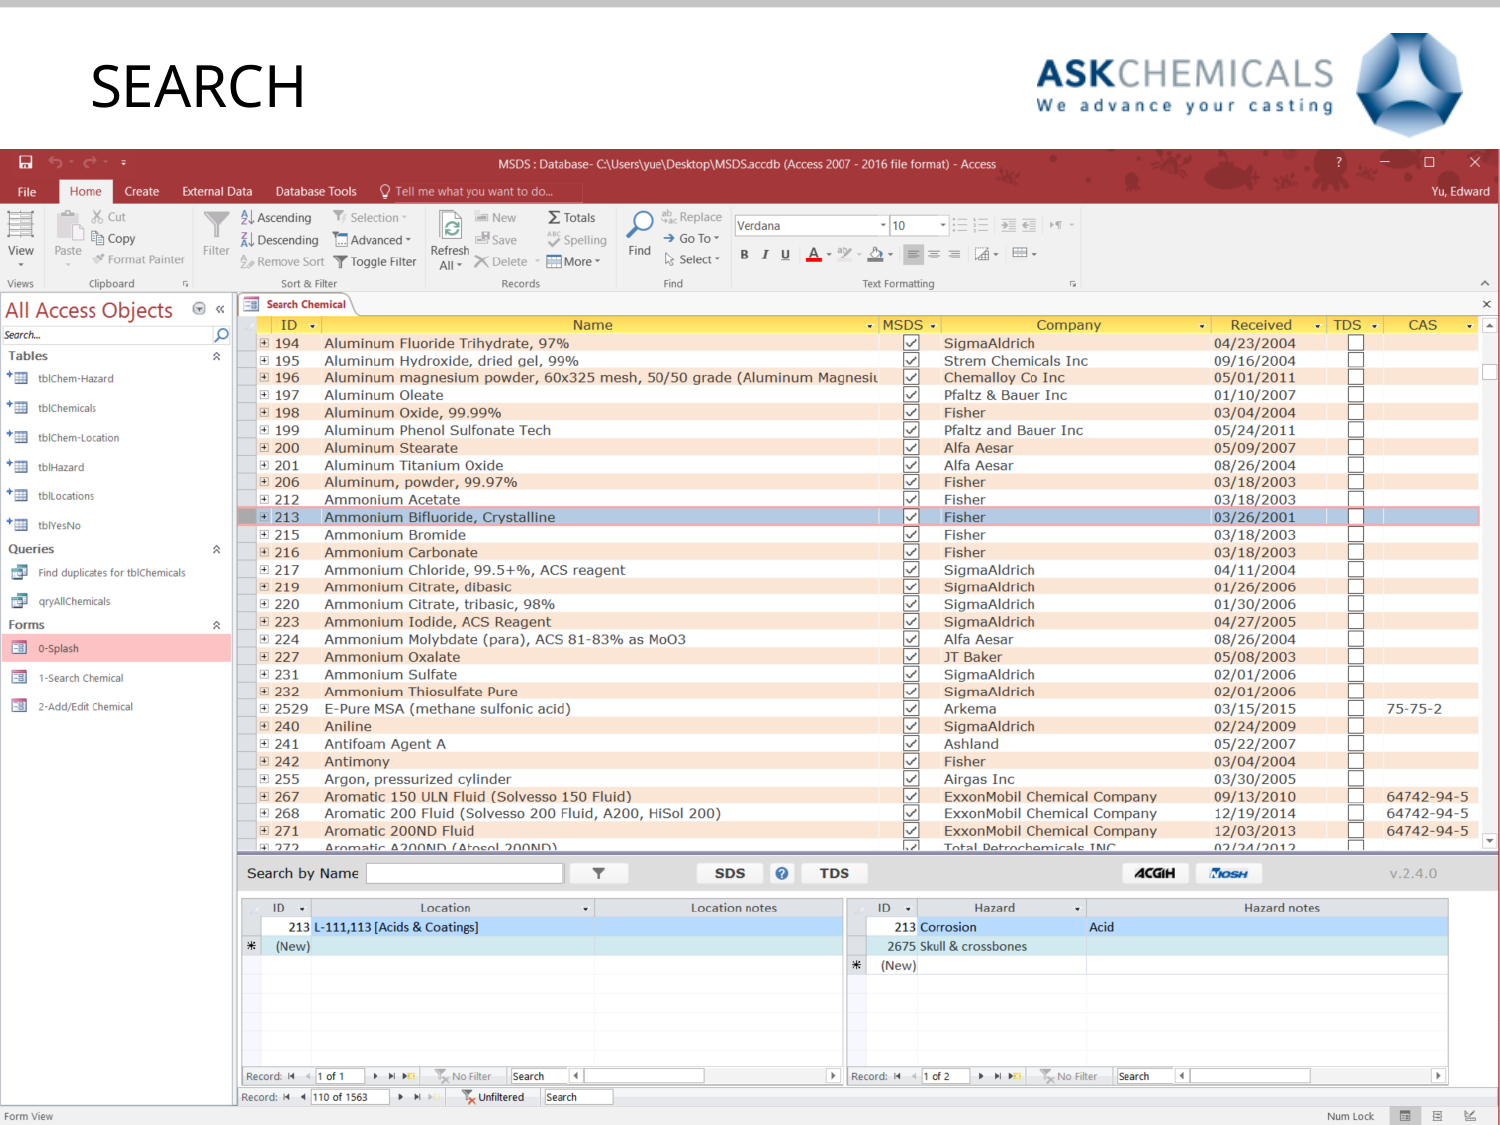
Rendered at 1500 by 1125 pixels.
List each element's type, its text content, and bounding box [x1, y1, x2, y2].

picture [1037, 33, 1463, 138]
picture [0, 149, 1500, 1125]
title search [75, 37, 1425, 131]
